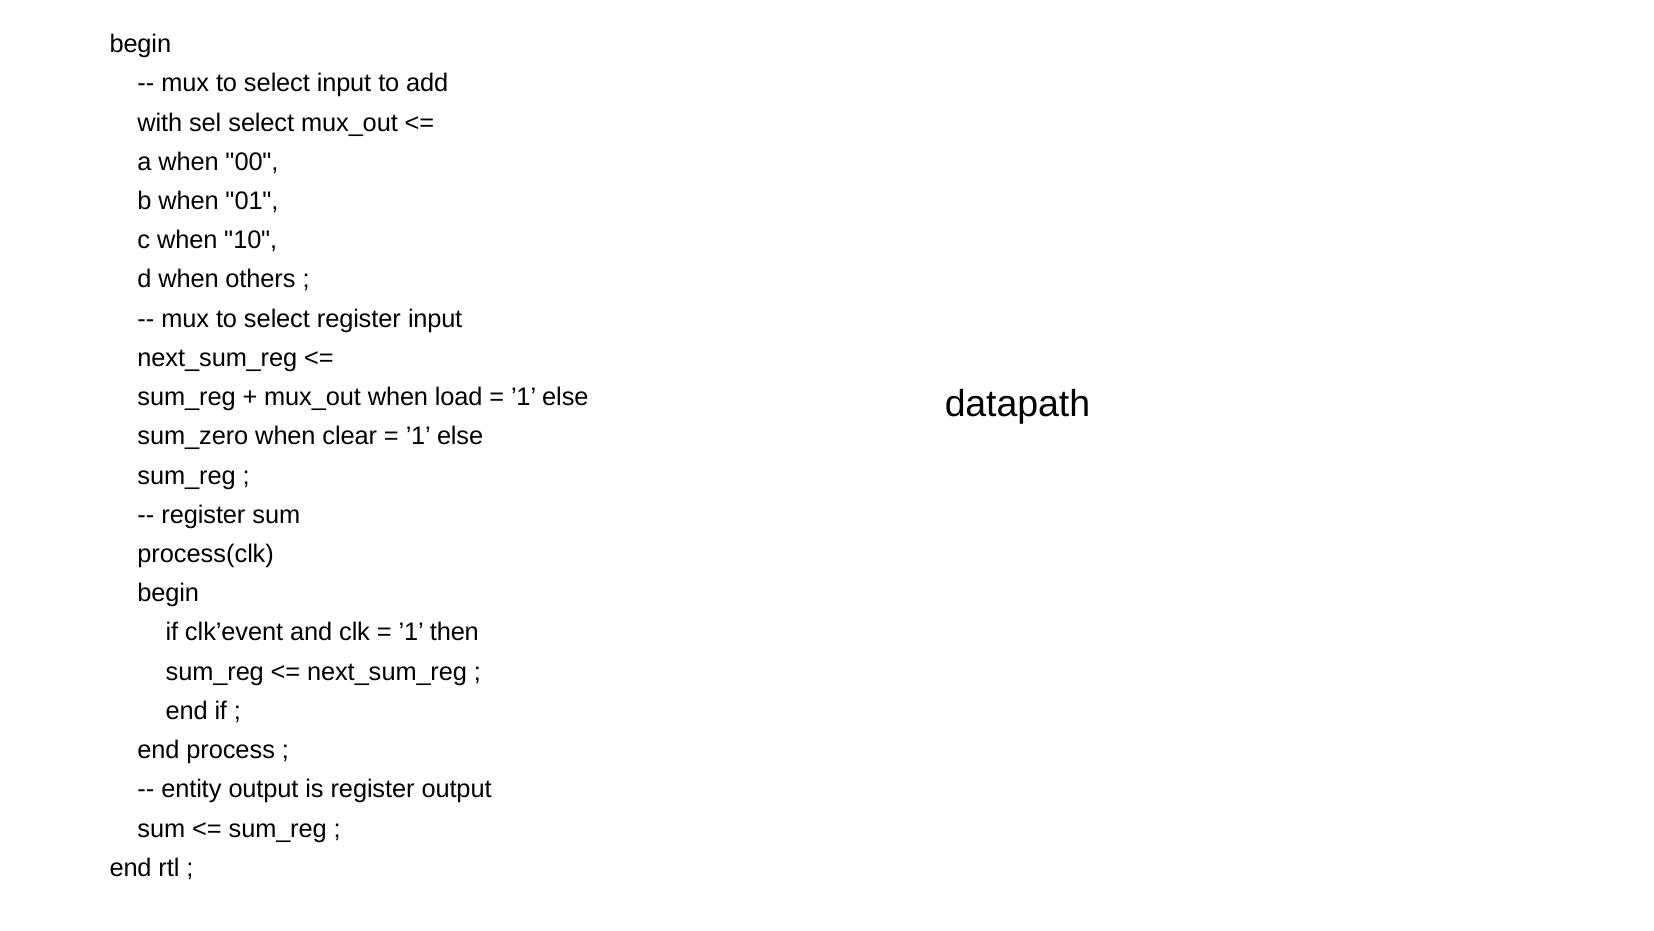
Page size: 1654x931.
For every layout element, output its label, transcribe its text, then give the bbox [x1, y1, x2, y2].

list begin -- mux to select input to add with sel select mux_out <= a when "00", b when "01", c when "10", d when others ; -- mux to select register input next_sum_reg <= sum_reg + mux_out when load = ’1’ else sum_zero when clear = ’1’ else sum_reg ; -- register sum process(clk) begin if clk’event and clk = ’1’ then sum_reg <= next_sum_reg ; end if ; end process ; -- entity output is register output sum <= sum_reg ; end rtl ; [82, 30, 736, 886]
text_box datapath [930, 375, 1106, 432]
